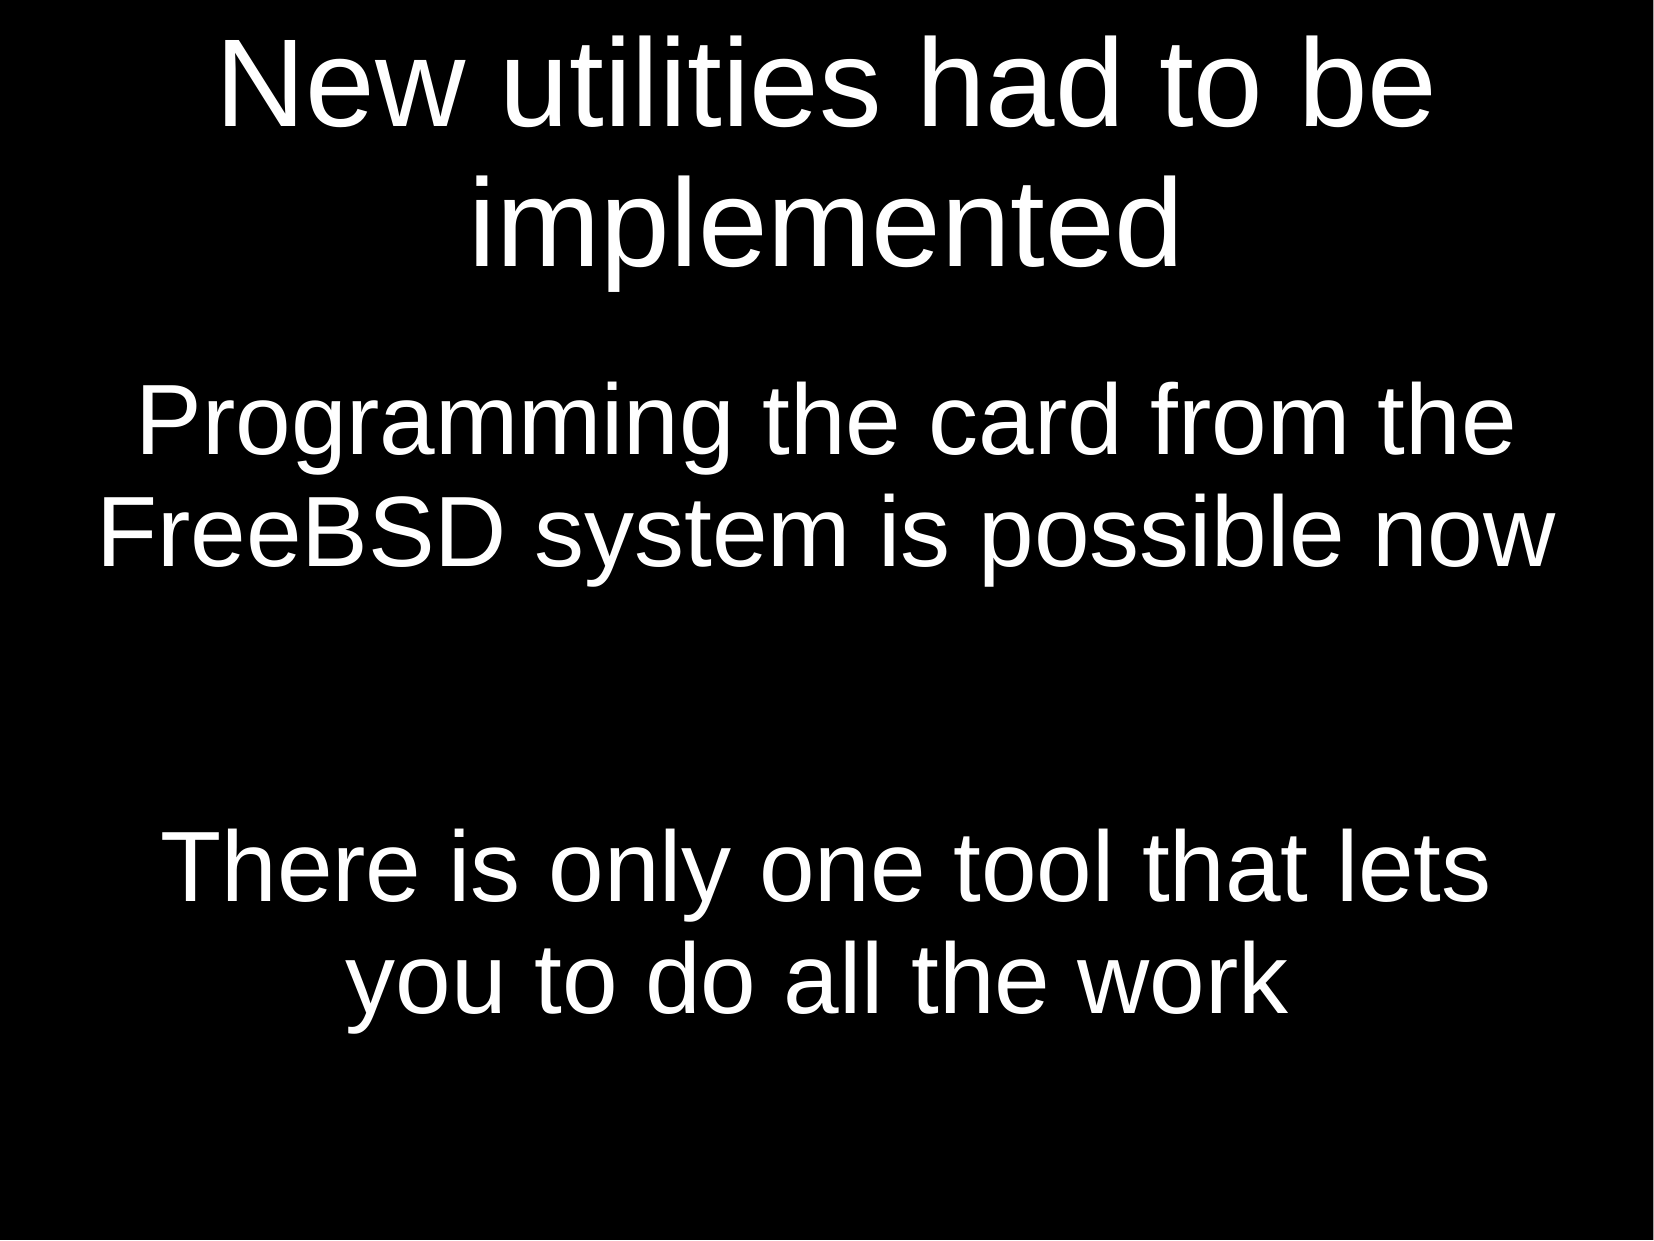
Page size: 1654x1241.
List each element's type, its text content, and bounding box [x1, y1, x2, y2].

subtitle Programming the card from the FreeBSD system is possible now There is only one tool that lets you to do all the work [82, 297, 1571, 1102]
title New utilities had to be implemented [82, 13, 1571, 293]
